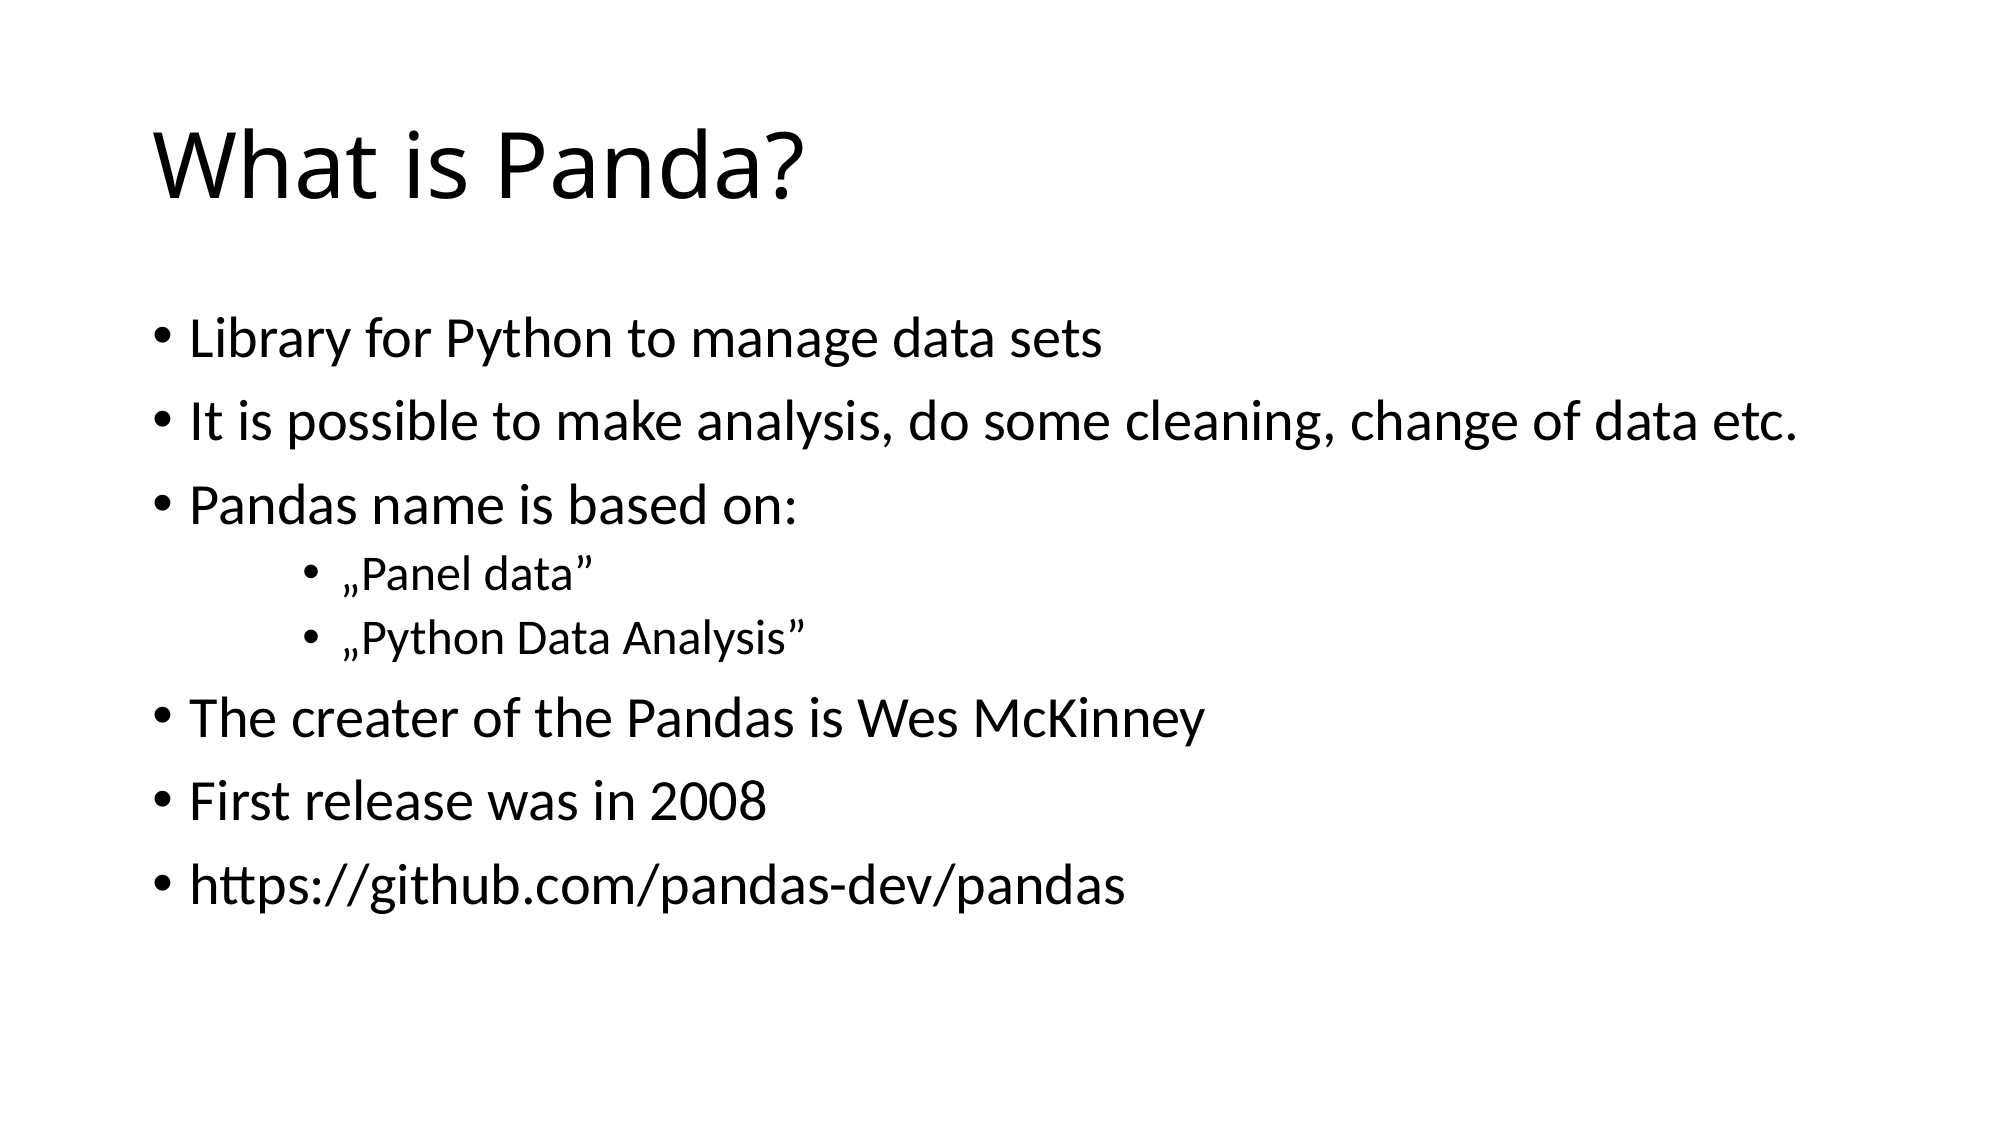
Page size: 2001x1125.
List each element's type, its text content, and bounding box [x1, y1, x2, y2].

list Library for Python to manage data sets It is possible to make analysis, do some cleaning, change of data etc. Pandas name is based on: „Panel data” „Python Data Analysis” The creater of the Pandas is Wes McKinney First release was in 2008 https://github.com/pandas-dev/pandas [137, 299, 1863, 1014]
title What is Panda? [137, 59, 1863, 278]
